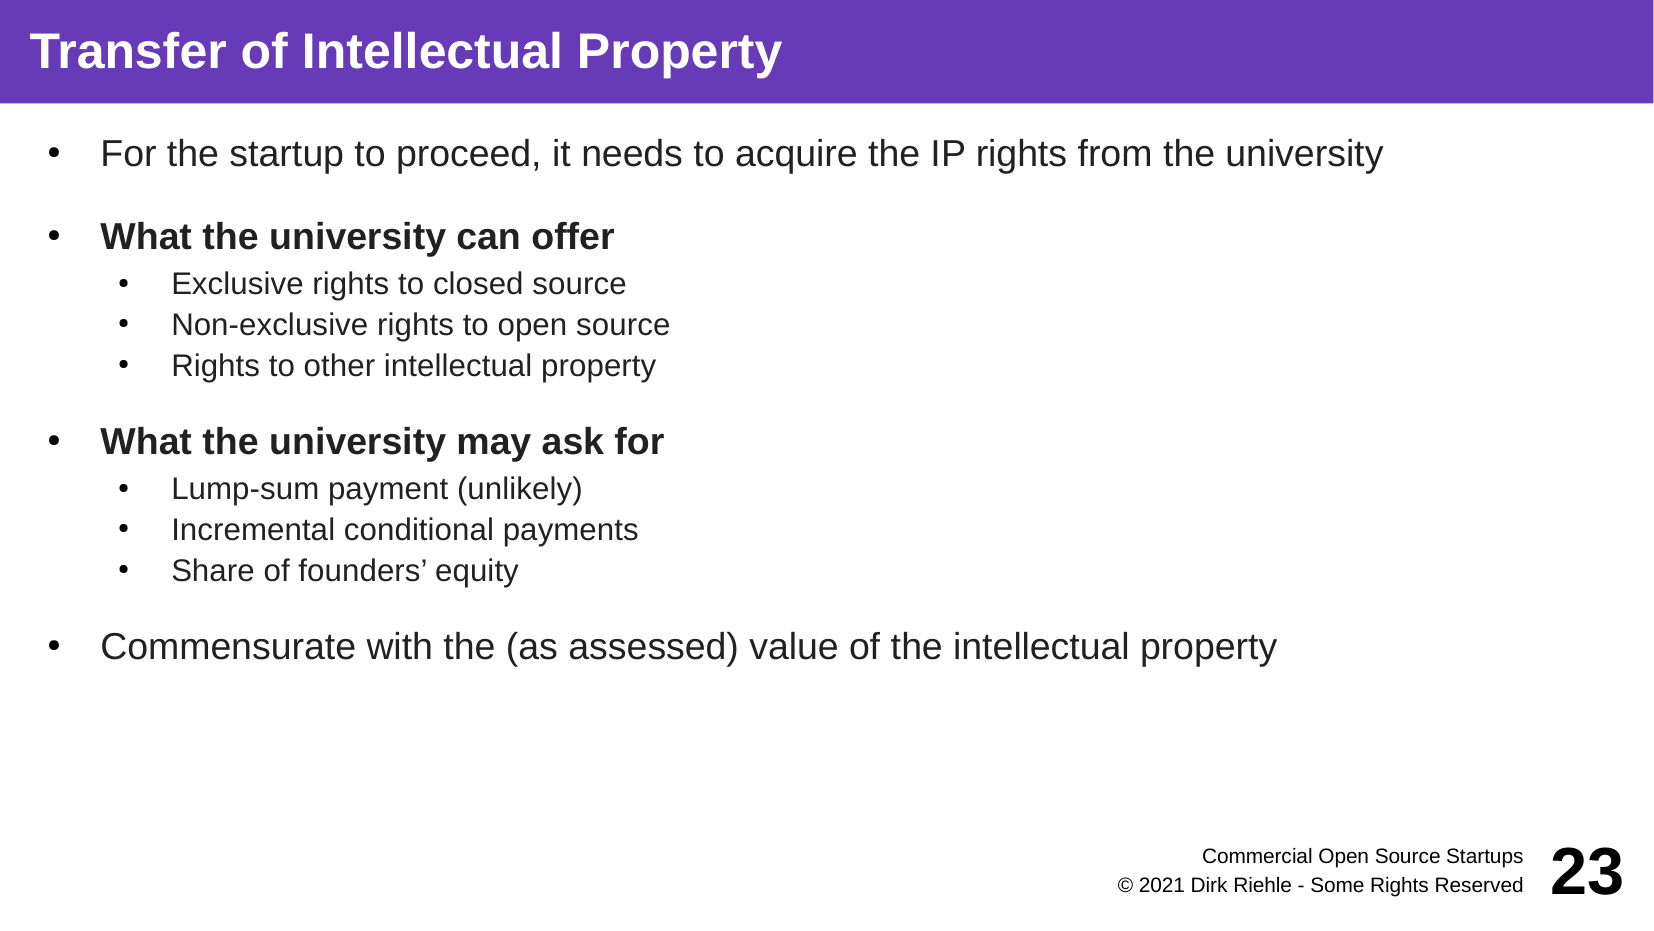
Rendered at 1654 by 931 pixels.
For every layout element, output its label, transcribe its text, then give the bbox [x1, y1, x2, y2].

list For the startup to proceed, it needs to acquire the IP rights from the university What the university can offer Exclusive rights to closed source Non-exclusive rights to open source Rights to other intellectual property What the university may ask for Lump-sum payment (unlikely) Incremental conditional payments Share of founders’ equity Commensurate with the (as assessed) value of the intellectual property [29, 132, 1625, 813]
title Transfer of Intellectual Property [0, 0, 1654, 104]
